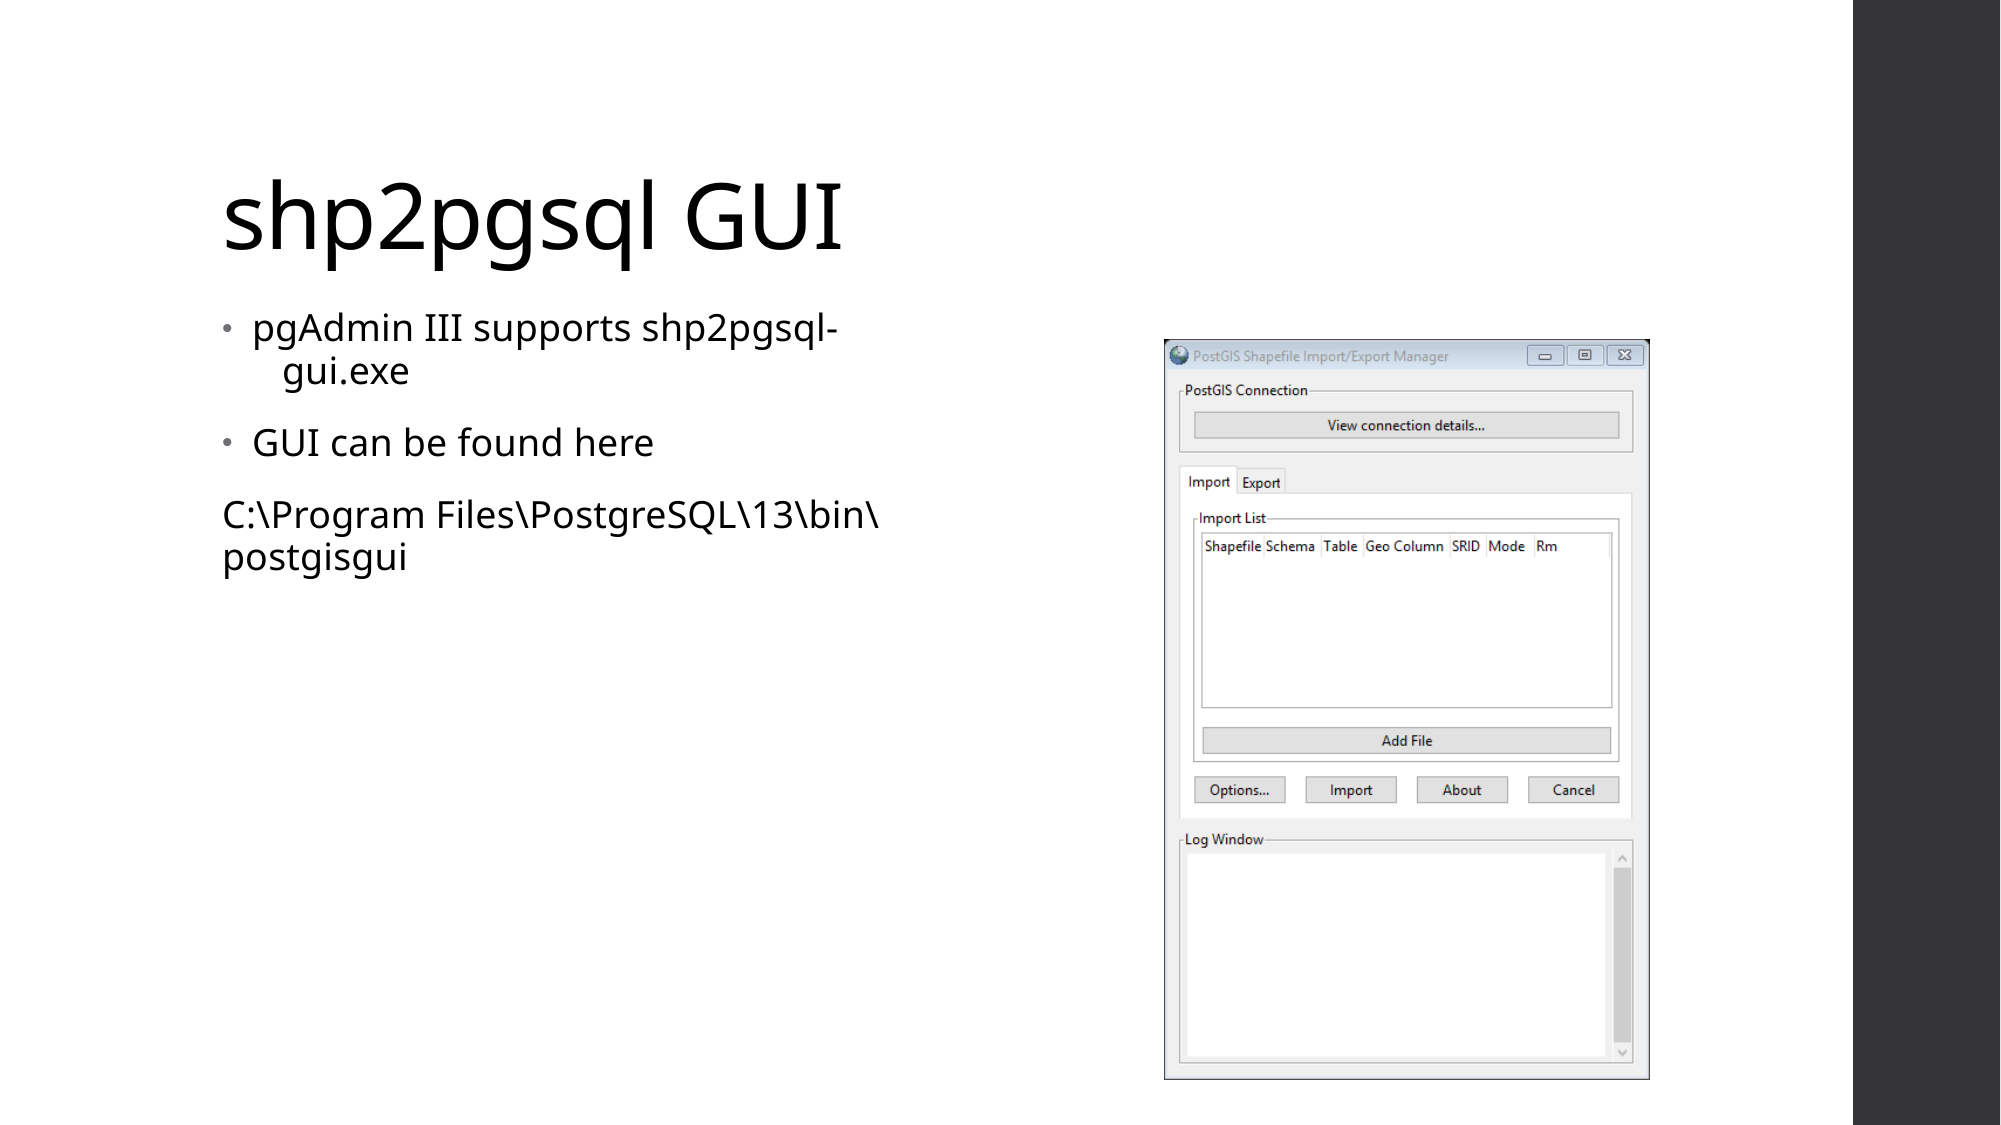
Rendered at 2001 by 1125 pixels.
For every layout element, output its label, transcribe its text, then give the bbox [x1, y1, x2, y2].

list pgAdmin III supports shp2pgsql-gui.exe GUI can be found here C:\Program Files\PostgreSQL\13\bin\postgisgui [206, 299, 942, 1014]
picture [1164, 339, 1650, 1080]
title shp2pgsql GUI [206, 60, 1797, 278]
